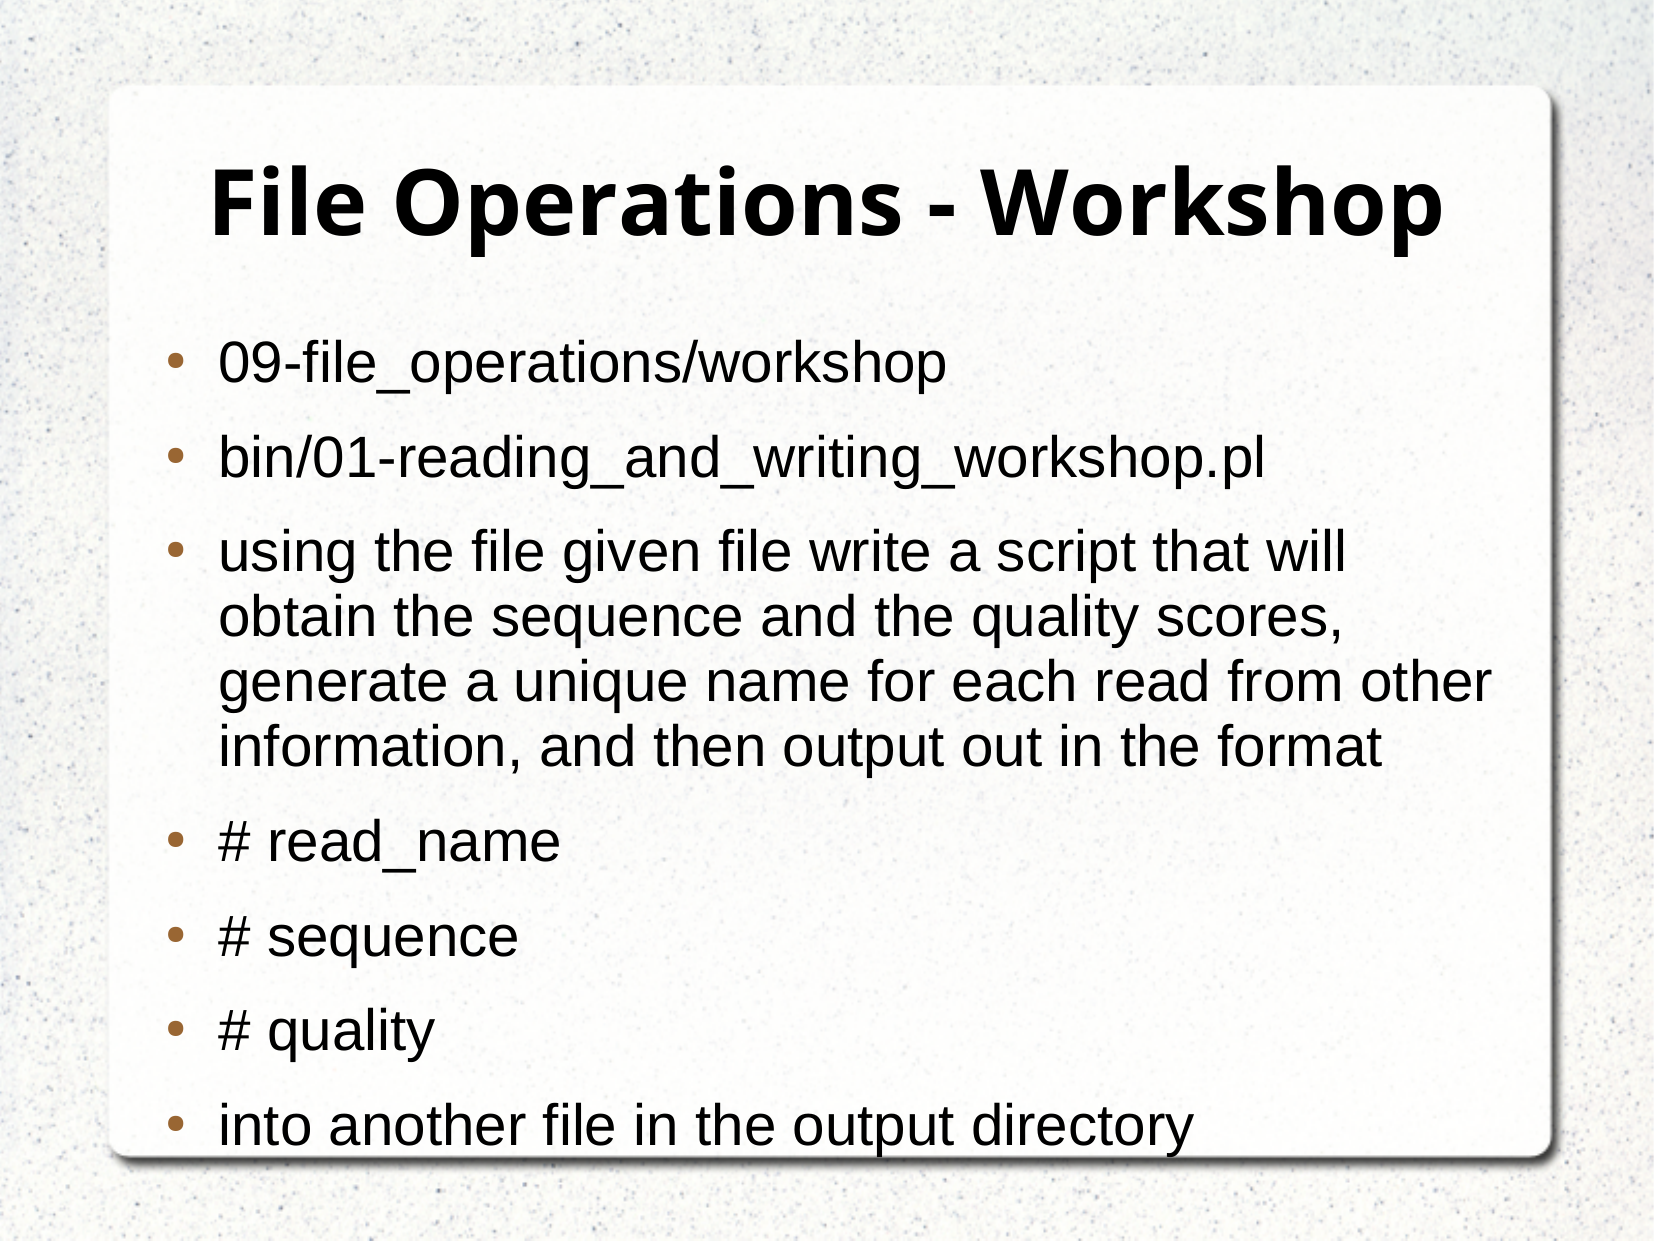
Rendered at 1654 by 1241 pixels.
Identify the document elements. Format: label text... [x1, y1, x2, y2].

title File Operations - Workshop [118, 96, 1536, 304]
list 09-file_operations/workshop bin/01-reading_and_writing_workshop.pl using the file given file write a script that will obtain the sequence and the quality scores, generate a unique name for each read from other information, and then output out in the format # read_name # sequence # quality into another file in the output directory [147, 330, 1506, 1158]
picture [0, 0, 1654, 1241]
